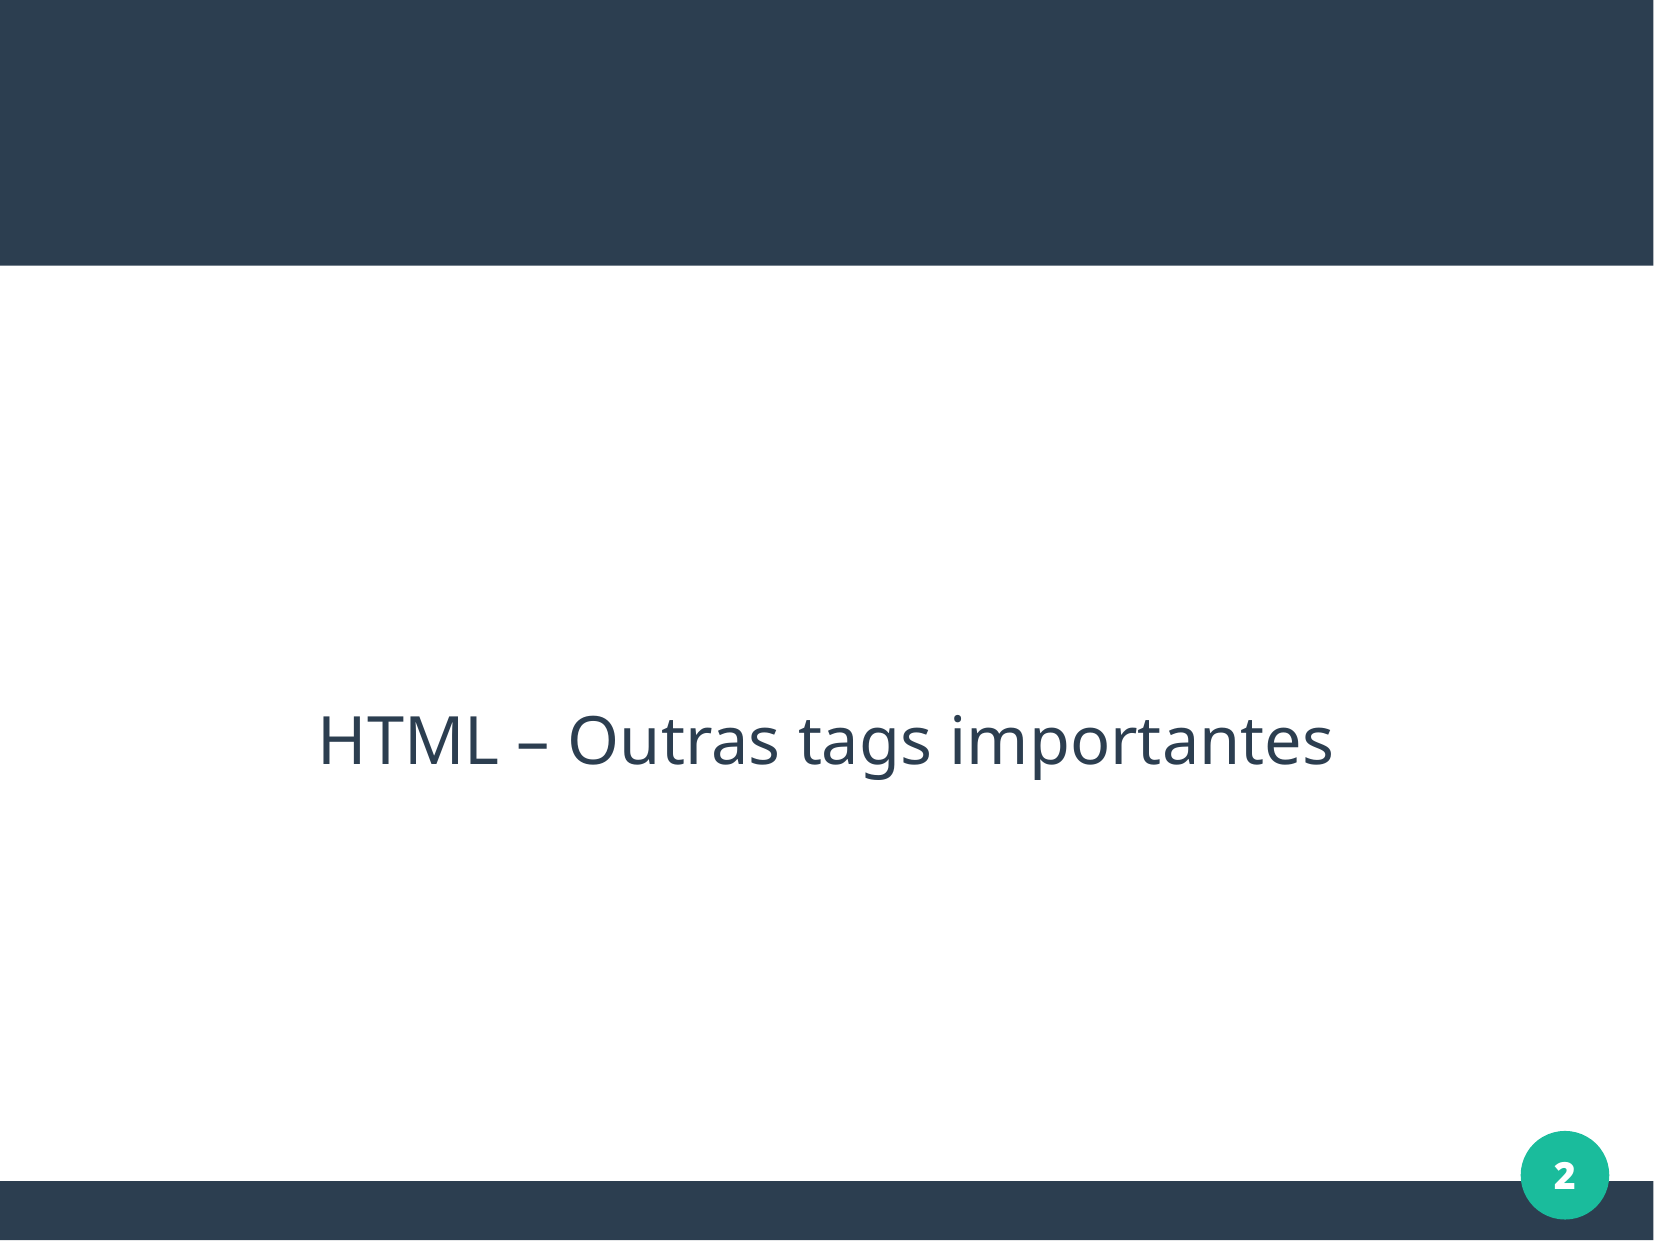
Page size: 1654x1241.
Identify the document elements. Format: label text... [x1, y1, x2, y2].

subtitle HTML – Outras tags importantes [59, 324, 1595, 1152]
